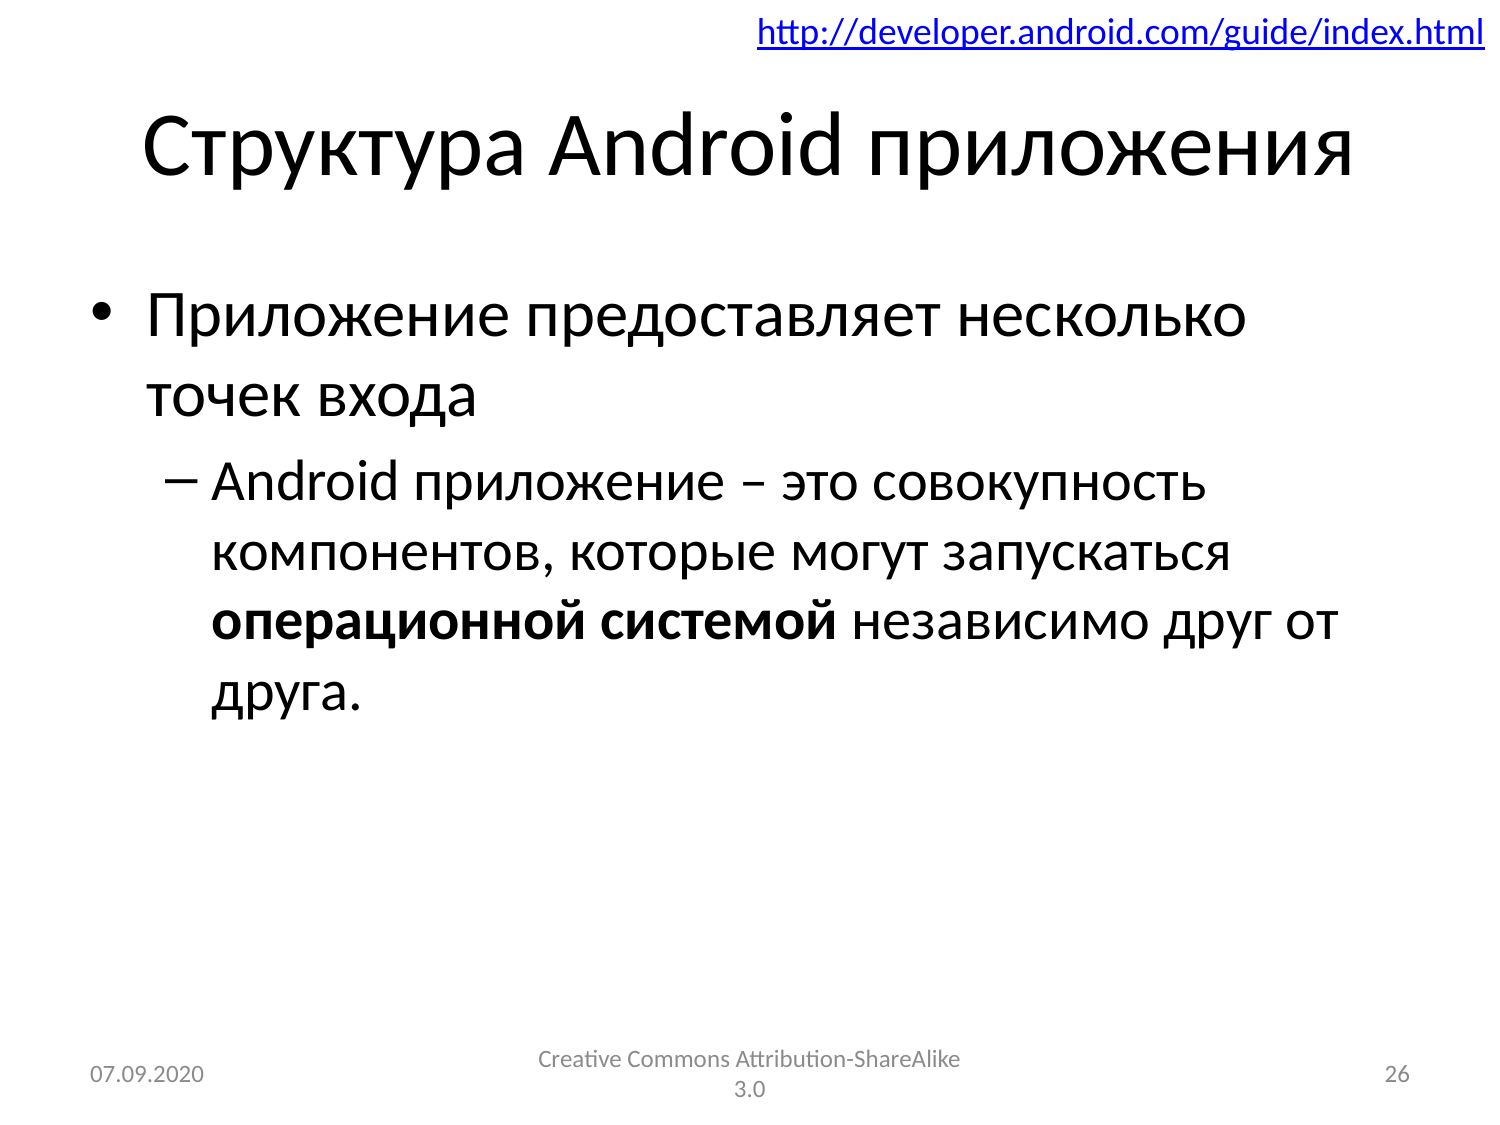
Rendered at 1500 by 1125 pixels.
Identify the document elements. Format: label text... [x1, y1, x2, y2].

slide_number <number> [1074, 1042, 1425, 1103]
footer Creative Commons Attribution-ShareAlike 3.0 [512, 1042, 988, 1103]
list Приложение предоставляет несколько точек входа Android приложение – это совокупность компонентов, которые могут запускаться операционной системой независимо друг от друга. [75, 262, 1425, 1005]
title Структура Android приложения [75, 45, 1425, 233]
text_box http://developer.android.com/guide/index.html [448, 0, 1500, 60]
